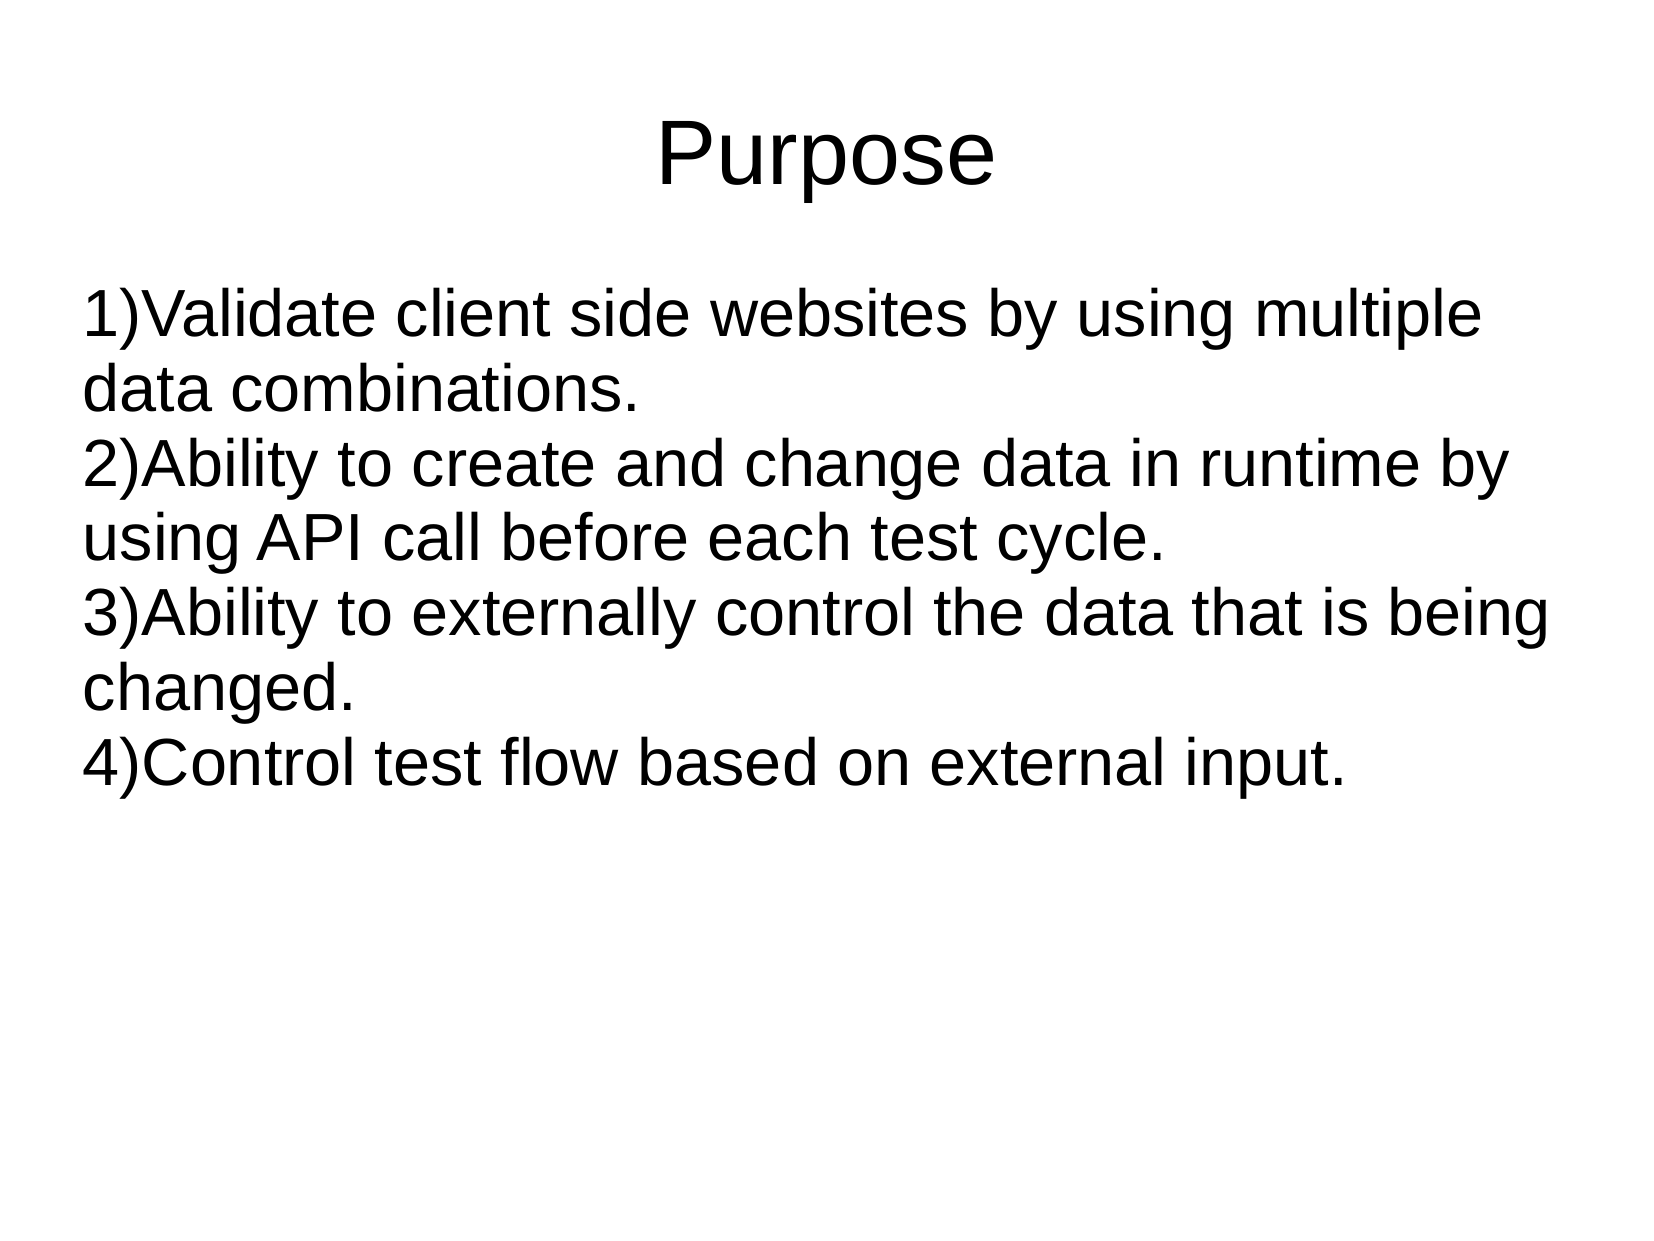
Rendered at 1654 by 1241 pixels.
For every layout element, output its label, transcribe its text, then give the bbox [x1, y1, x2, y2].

subtitle 1)Validate client side websites by using multiple data combinations. 2)Ability to create and change data in runtime by using API call before each test cycle. 3)Ability to externally control the data that is being changed. 4)Control test flow based on external input. [82, 257, 1571, 1099]
title Purpose [82, 49, 1571, 257]
